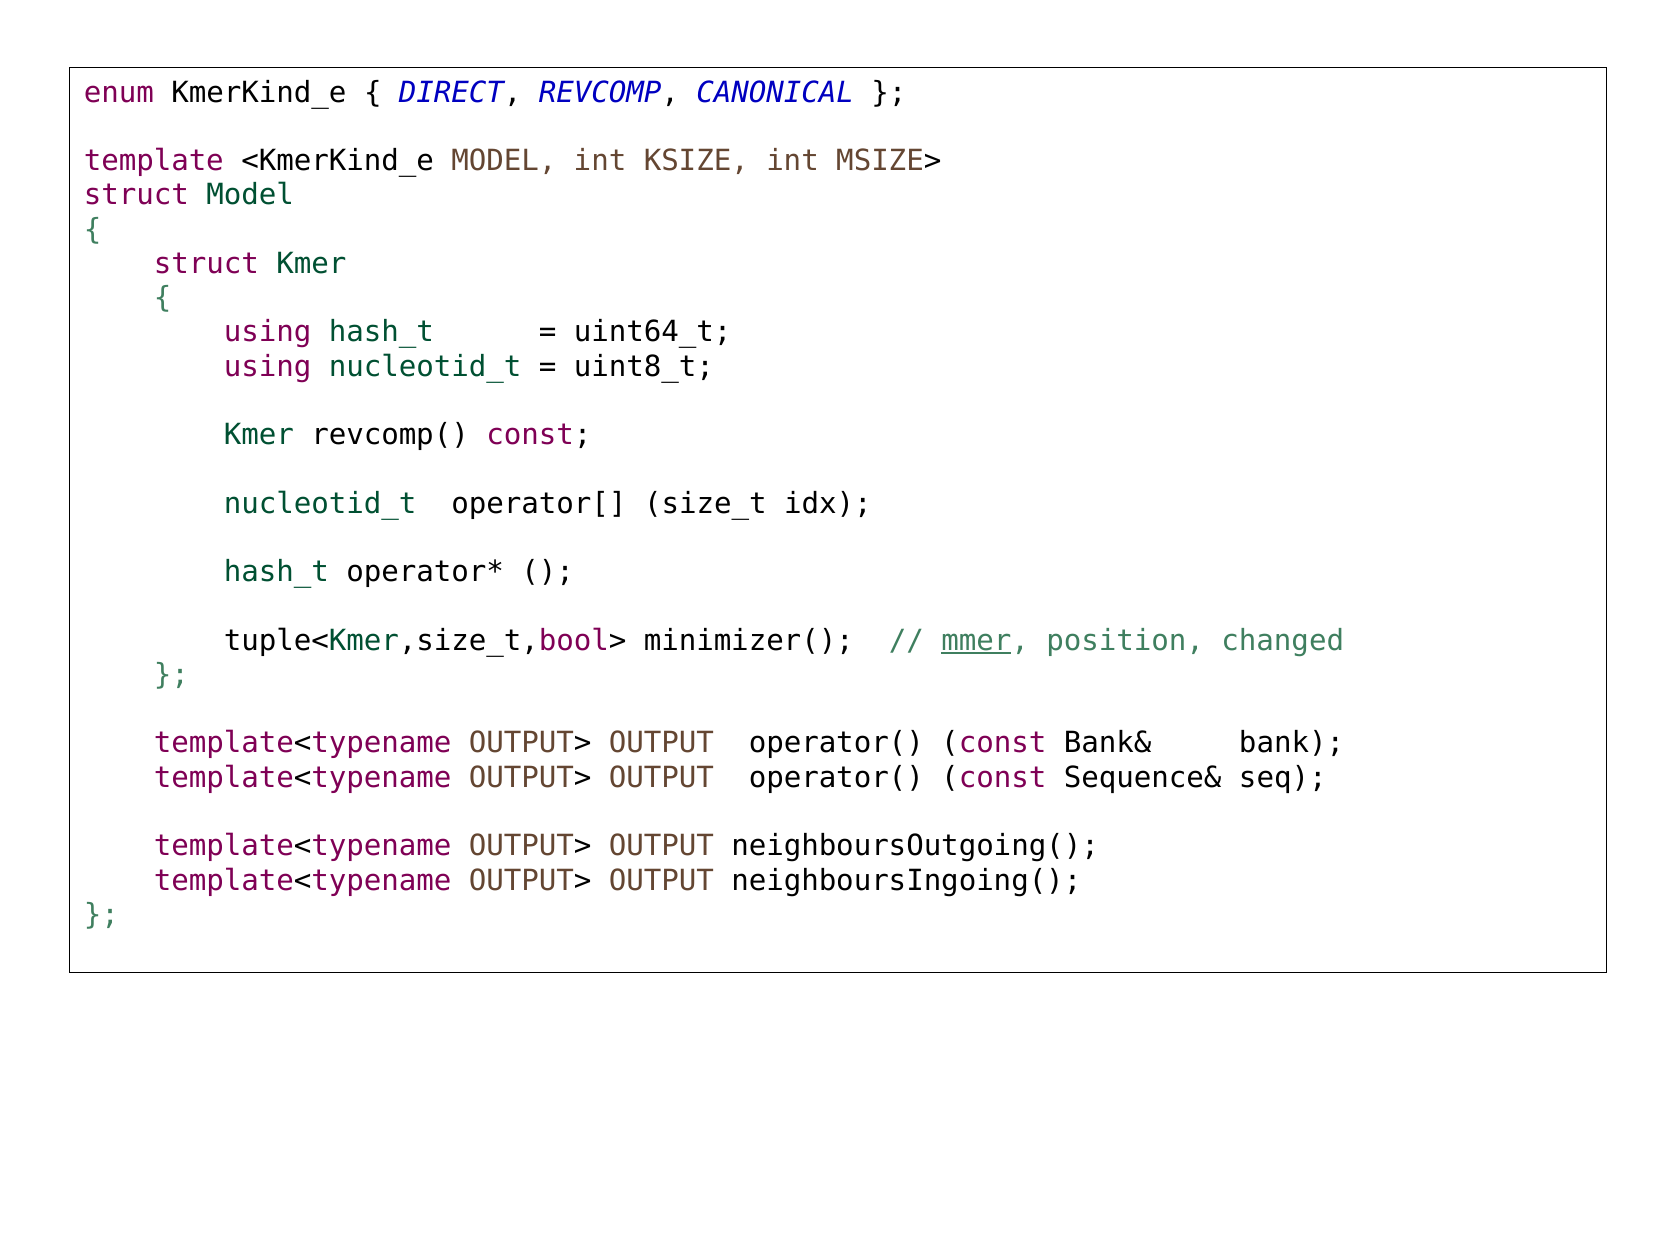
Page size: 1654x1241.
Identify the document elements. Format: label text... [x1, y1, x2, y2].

text_box enum KmerKind_e { DIRECT, REVCOMP, CANONICAL }; template <KmerKind_e MODEL, int KSIZE, int MSIZE> struct Model { struct Kmer { using hash_t = uint64_t; using nucleotid_t = uint8_t; Kmer revcomp() const; nucleotid_t operator[] (size_t idx); hash_t operator* (); tuple<Kmer,size_t,bool> minimizer(); // mmer, position, changed }; template<typename OUTPUT> OUTPUT operator() (const Bank& bank); template<typename OUTPUT> OUTPUT operator() (const Sequence& seq); template<typename OUTPUT> OUTPUT neighboursOutgoing(); template<typename OUTPUT> OUTPUT neighboursIngoing(); }; [69, 67, 1607, 973]
